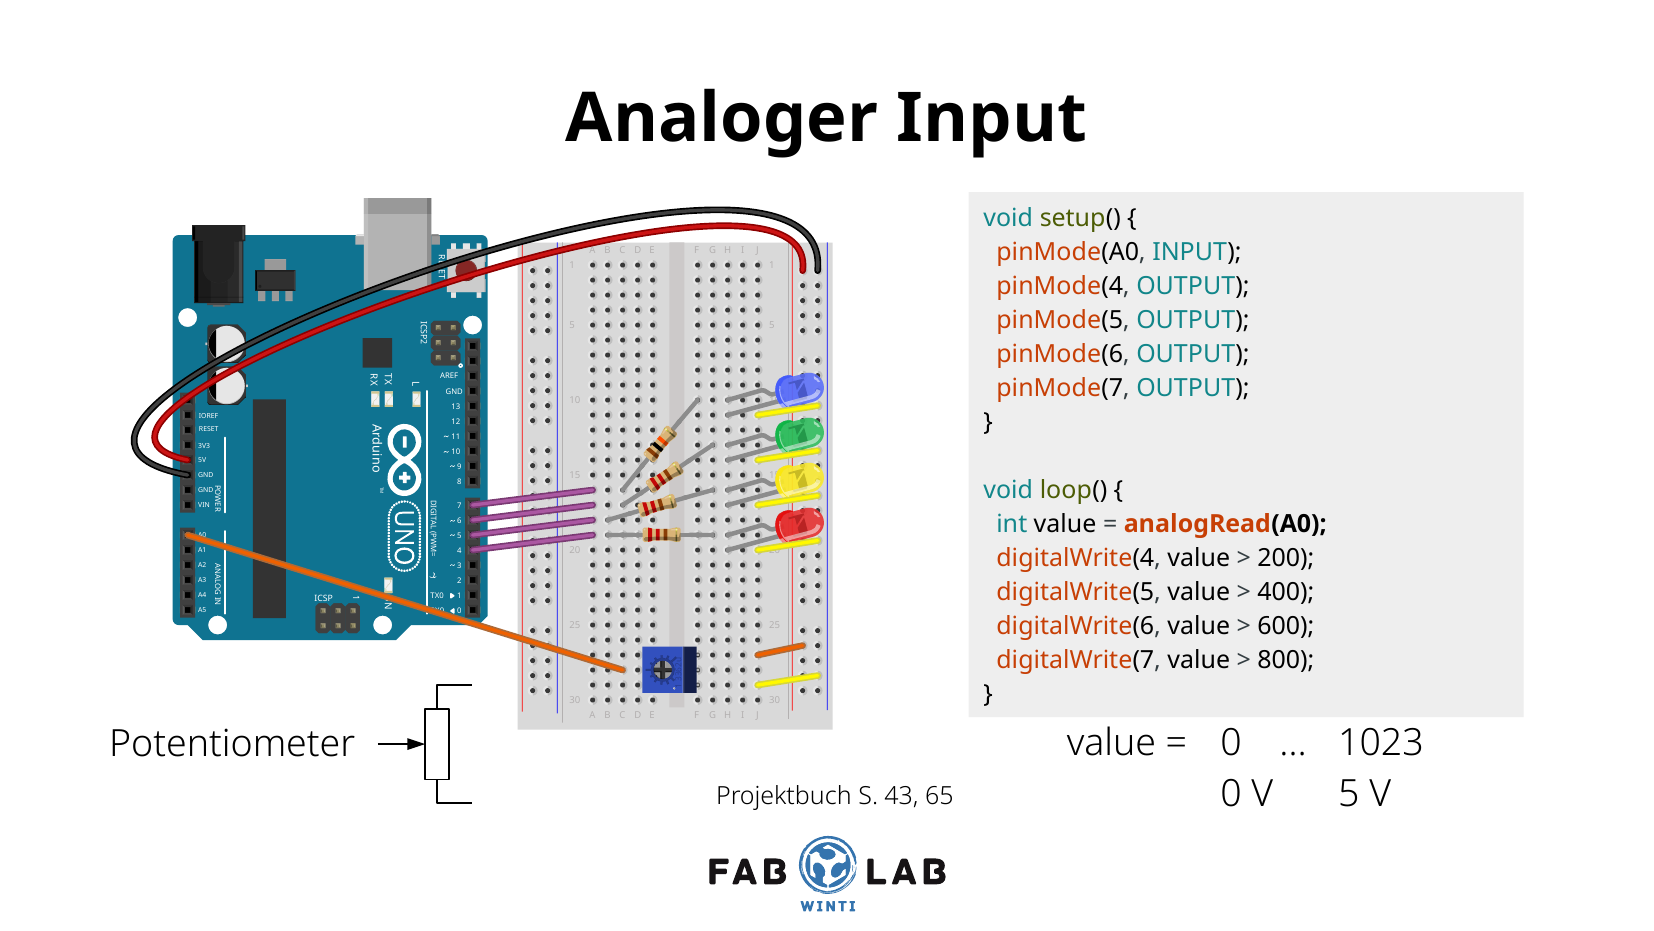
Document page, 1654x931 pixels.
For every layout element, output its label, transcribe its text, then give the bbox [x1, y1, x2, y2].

text_box Projektbuch S. 43, 65 [701, 770, 957, 815]
title Analoger Input [82, 37, 1571, 193]
text_box void setup() { pinMode(A0, INPUT); pinMode(4, OUTPUT); pinMode(5, OUTPUT); pinMode(6, OUTPUT); pinMode(7, OUTPUT); } void loop() { int value = analogRead(A0); digitalWrite(4, value > 200); digitalWrite(5, value > 400); digitalWrite(6, value > 600); digitalWrite(7, value > 800); } [968, 192, 1524, 676]
text_box Potentiometer [94, 708, 358, 769]
picture [426, 710, 448, 731]
text_box value = 0 … 1023 0 V 5 V [1052, 708, 1441, 815]
picture [124, 196, 834, 731]
